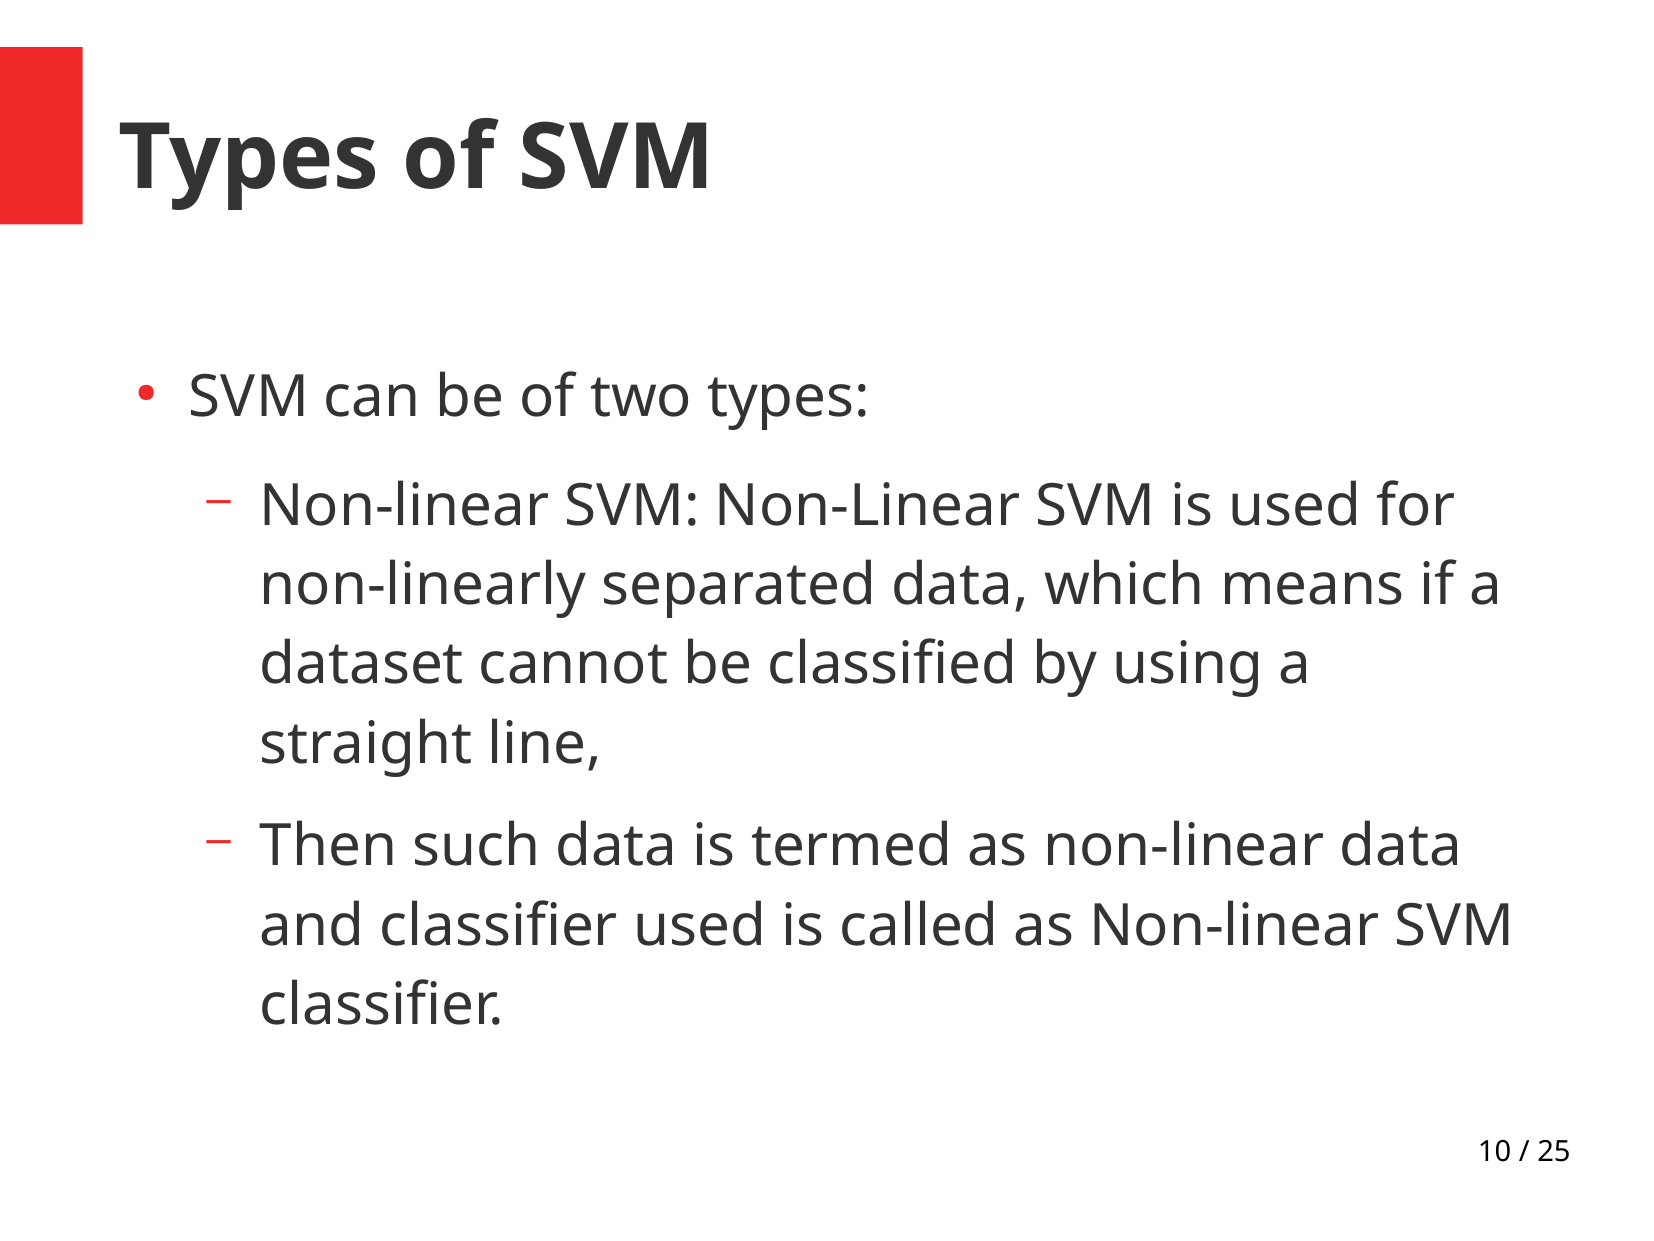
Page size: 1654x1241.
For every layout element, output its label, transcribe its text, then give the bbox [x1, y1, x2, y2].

title Types of SVM [118, 49, 1571, 257]
list SVM can be of two types: Non-linear SVM: Non-Linear SVM is used for non-linearly separated data, which means if a dataset cannot be classified by using a straight line, Then such data is termed as non-linear data and classifier used is called as Non-linear SVM classifier. [118, 354, 1536, 1074]
